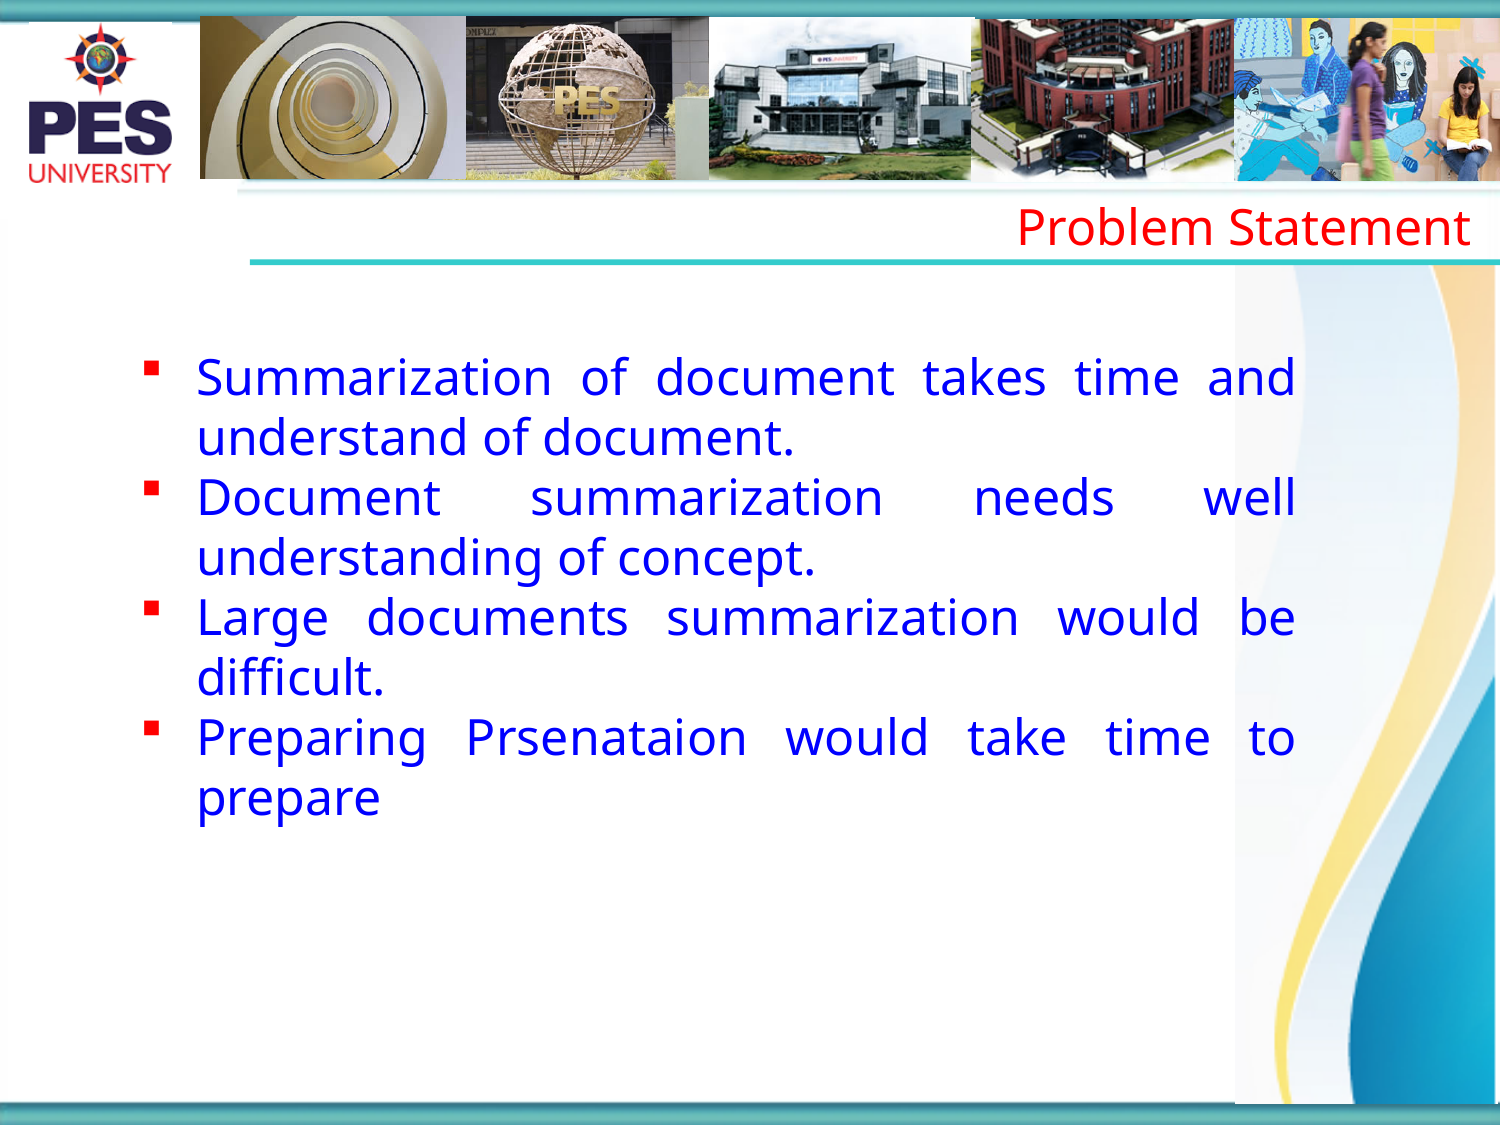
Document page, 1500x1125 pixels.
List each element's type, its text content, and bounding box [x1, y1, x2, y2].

picture [0, 0, 1500, 1125]
text_box Problem Statement [437, 187, 1500, 263]
text_box Summarization of document takes time and understand of document. Document summarization needs well understanding of concept. Large documents summarization would be difficult. Preparing Prsenataion would take time to prepare [125, 337, 1313, 1013]
text_box [249, 259, 1500, 266]
